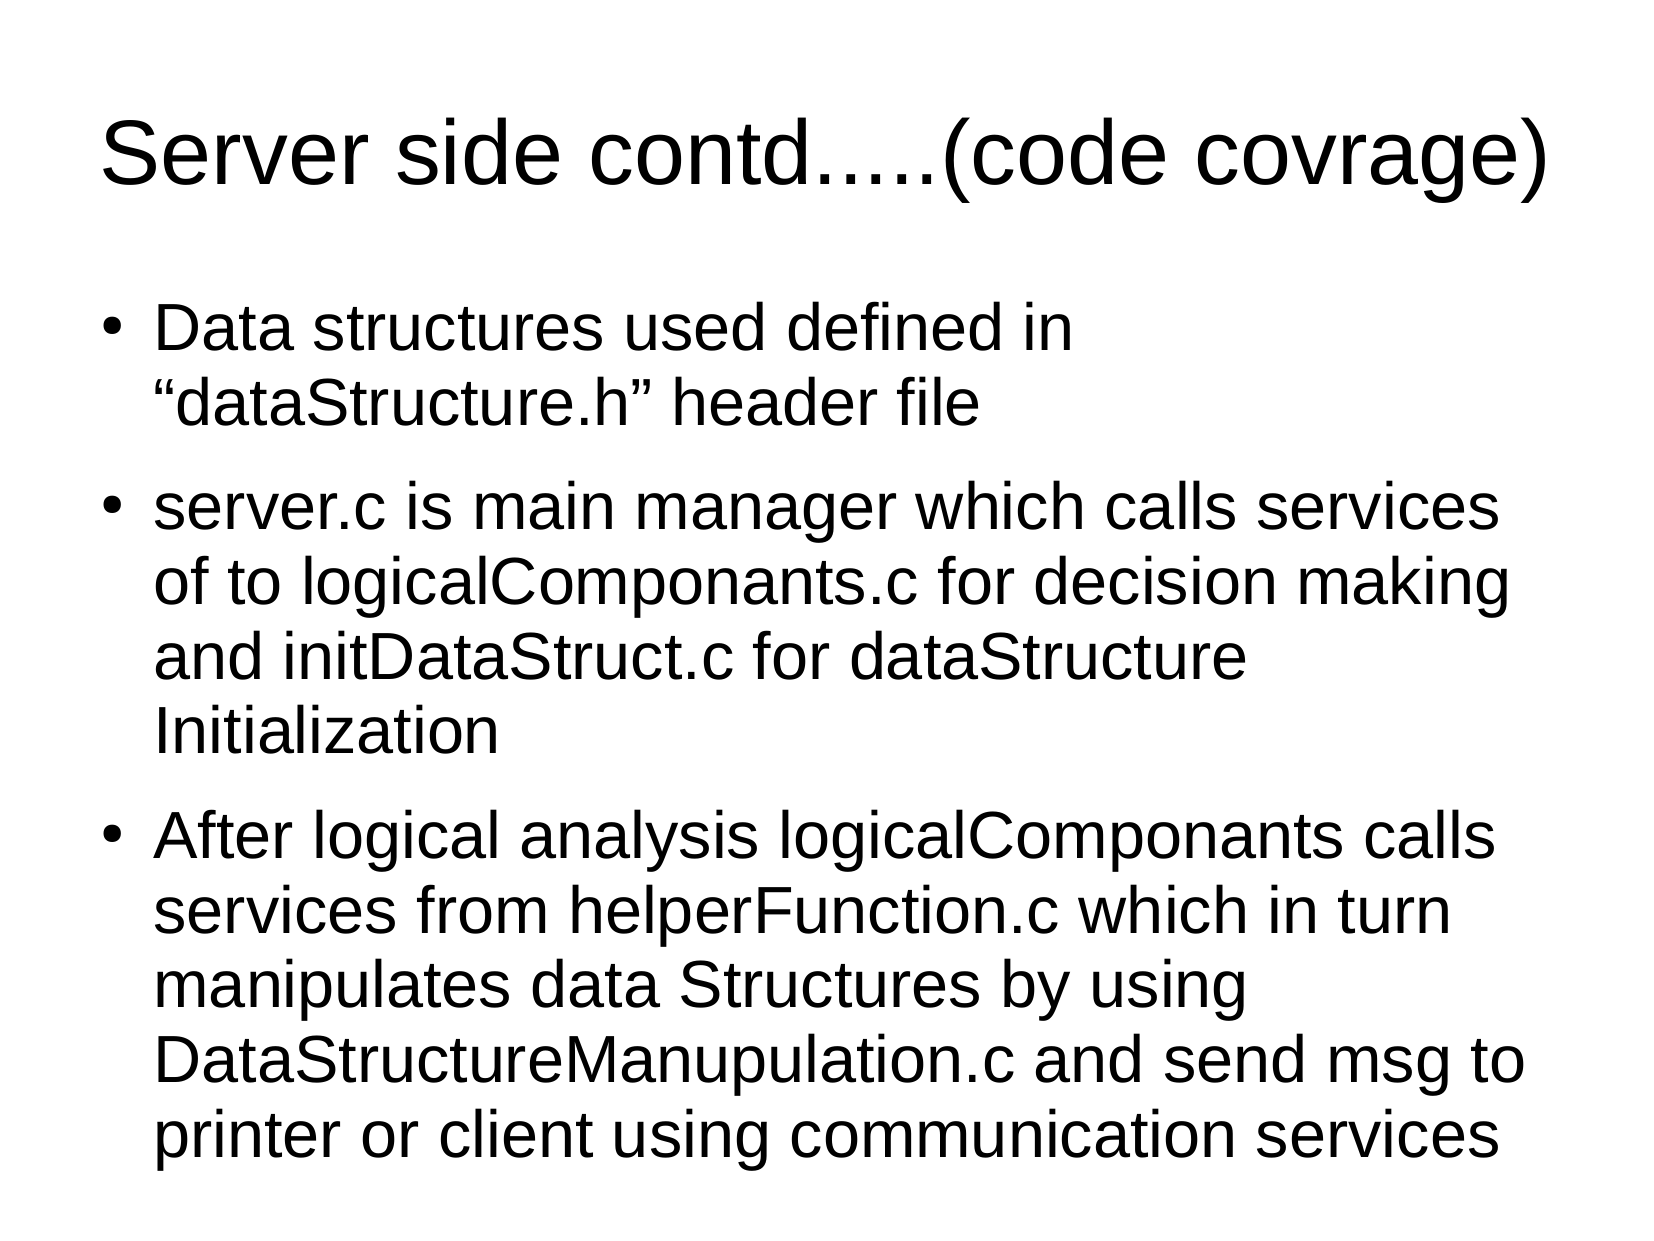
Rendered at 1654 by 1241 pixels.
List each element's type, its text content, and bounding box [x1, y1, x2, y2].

list Data structures used defined in “dataStructure.h” header file server.c is main manager which calls services of to logicalComponants.c for decision making and initDataStruct.c for dataStructure Initialization After logical analysis logicalComponants calls services from helperFunction.c which in turn manipulates data Structures by using DataStructureManupulation.c and send msg to printer or client using communication services [82, 290, 1571, 1241]
title Server side contd.....(code covrage) [82, 56, 1571, 250]
